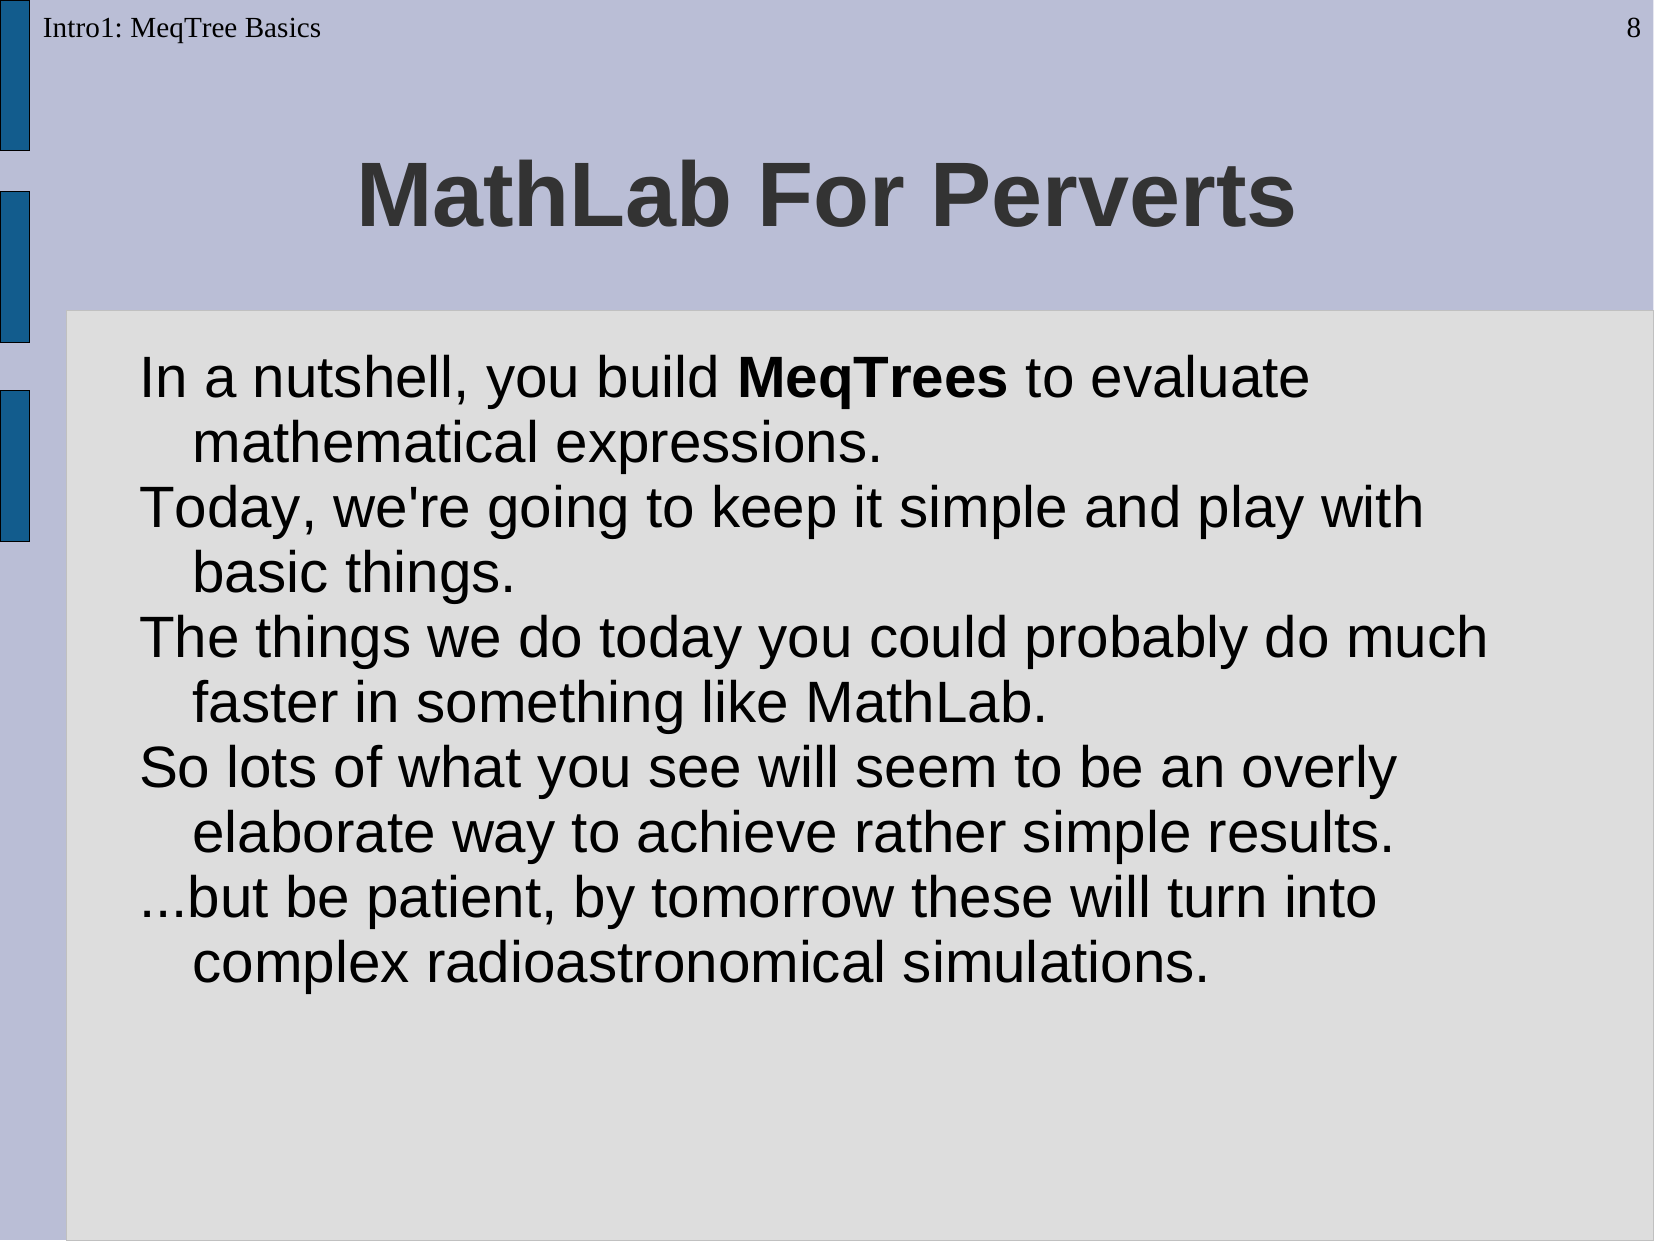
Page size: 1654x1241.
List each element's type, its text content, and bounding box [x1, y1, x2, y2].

list In a nutshell, you build MeqTrees to evaluate mathematical expressions. Today, we're going to keep it simple and play with basic things. The things we do today you could probably do much faster in something like MathLab. So lots of what you see will seem to be an overly elaborate way to achieve rather simple results. ...but be patient, by tomorrow these will turn into complex radioastronomical simulations. [121, 344, 1534, 1127]
title MathLab For Perverts [121, 91, 1534, 299]
